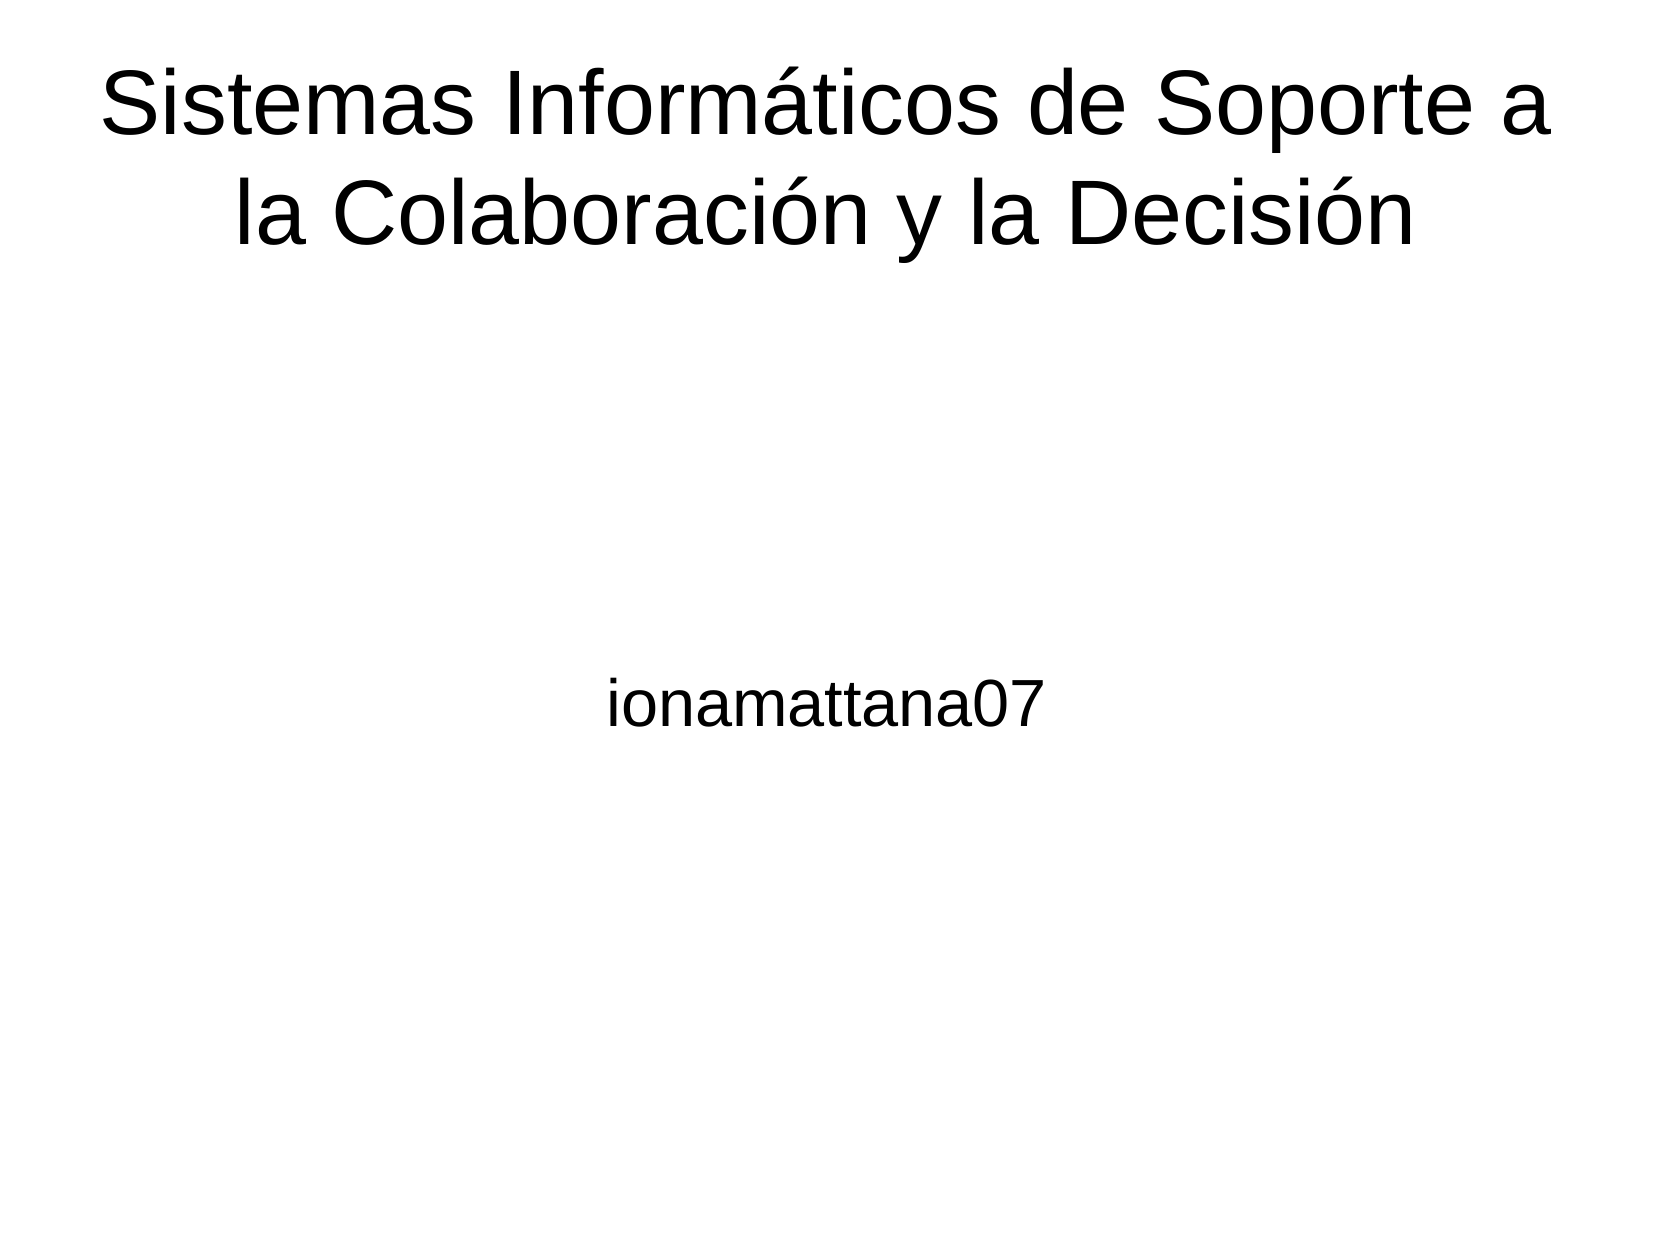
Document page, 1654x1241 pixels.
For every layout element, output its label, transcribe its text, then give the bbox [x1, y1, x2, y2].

subtitle ionamattana07 [82, 659, 1571, 740]
title Sistemas Informáticos de Soporte a la Colaboración y la Decisión [82, 49, 1571, 257]
